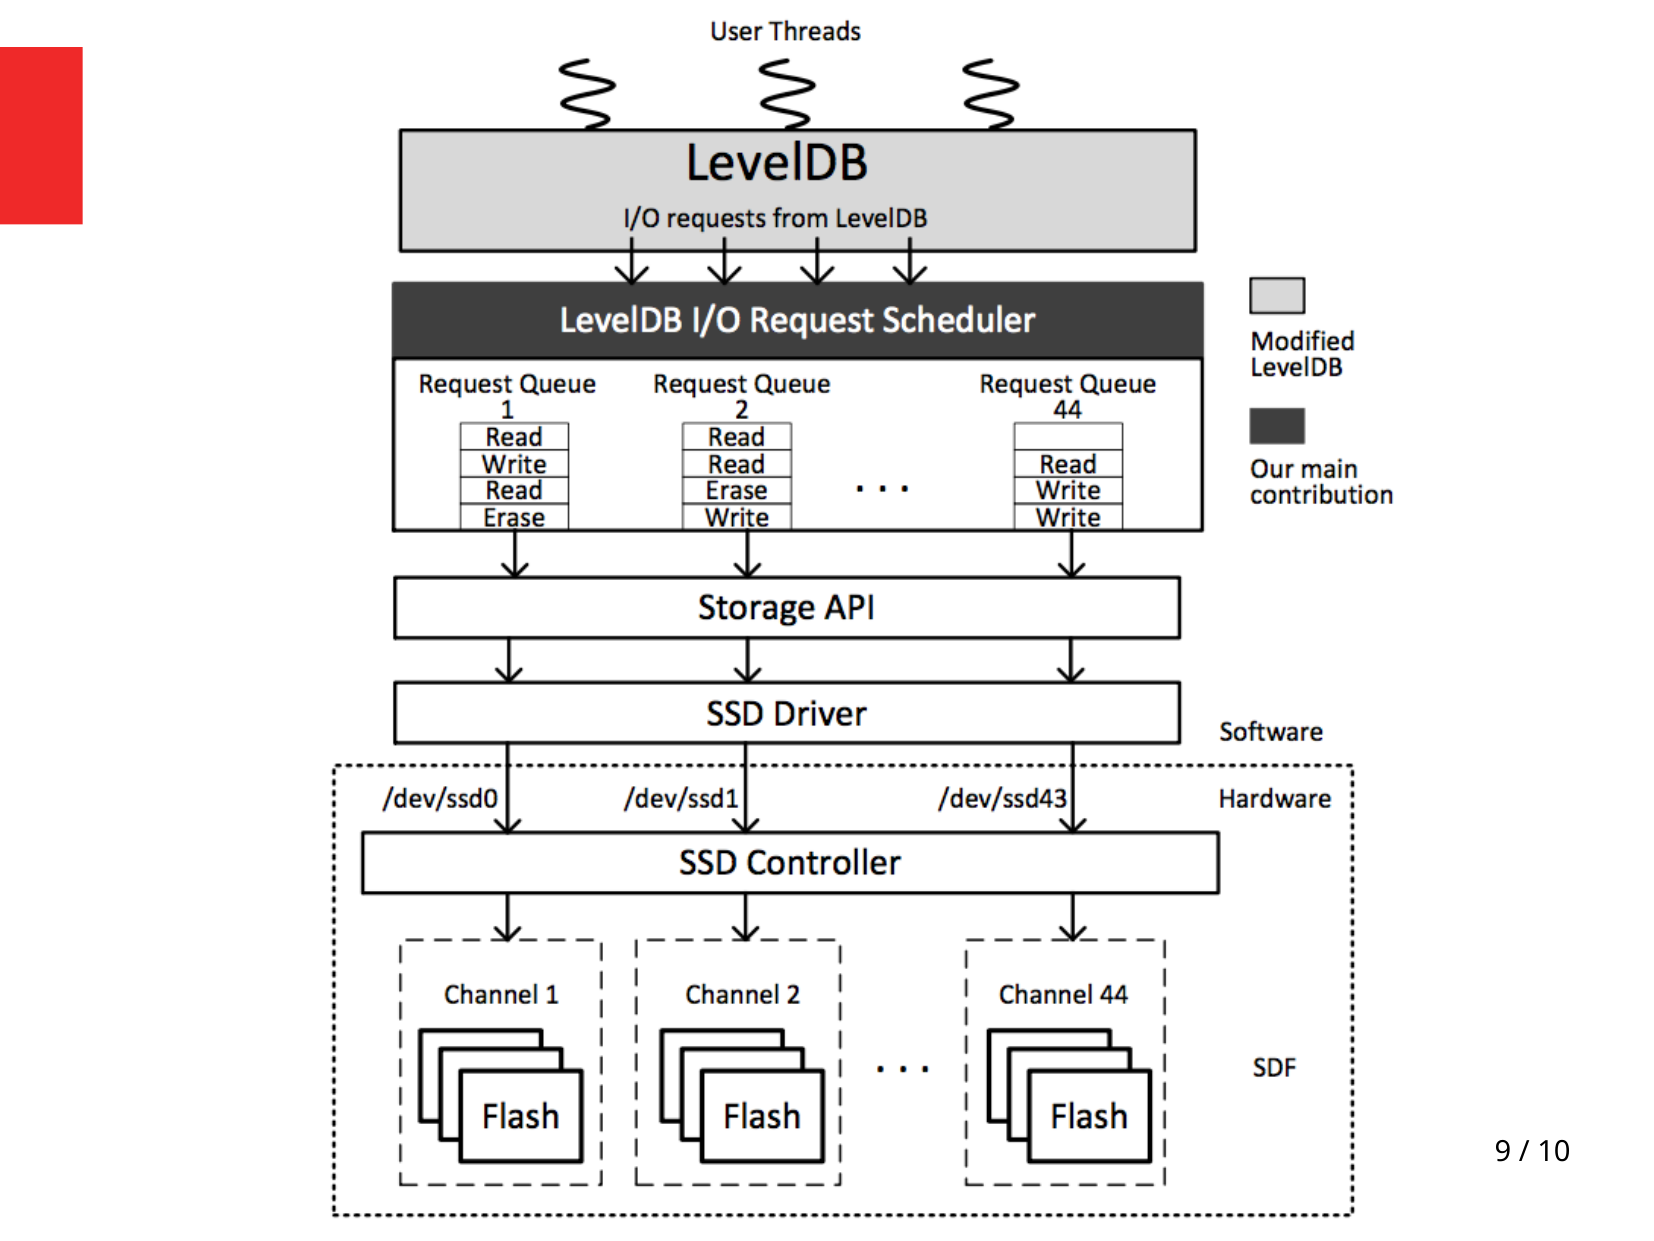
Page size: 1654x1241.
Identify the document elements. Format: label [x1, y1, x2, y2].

picture [313, 0, 1406, 1241]
